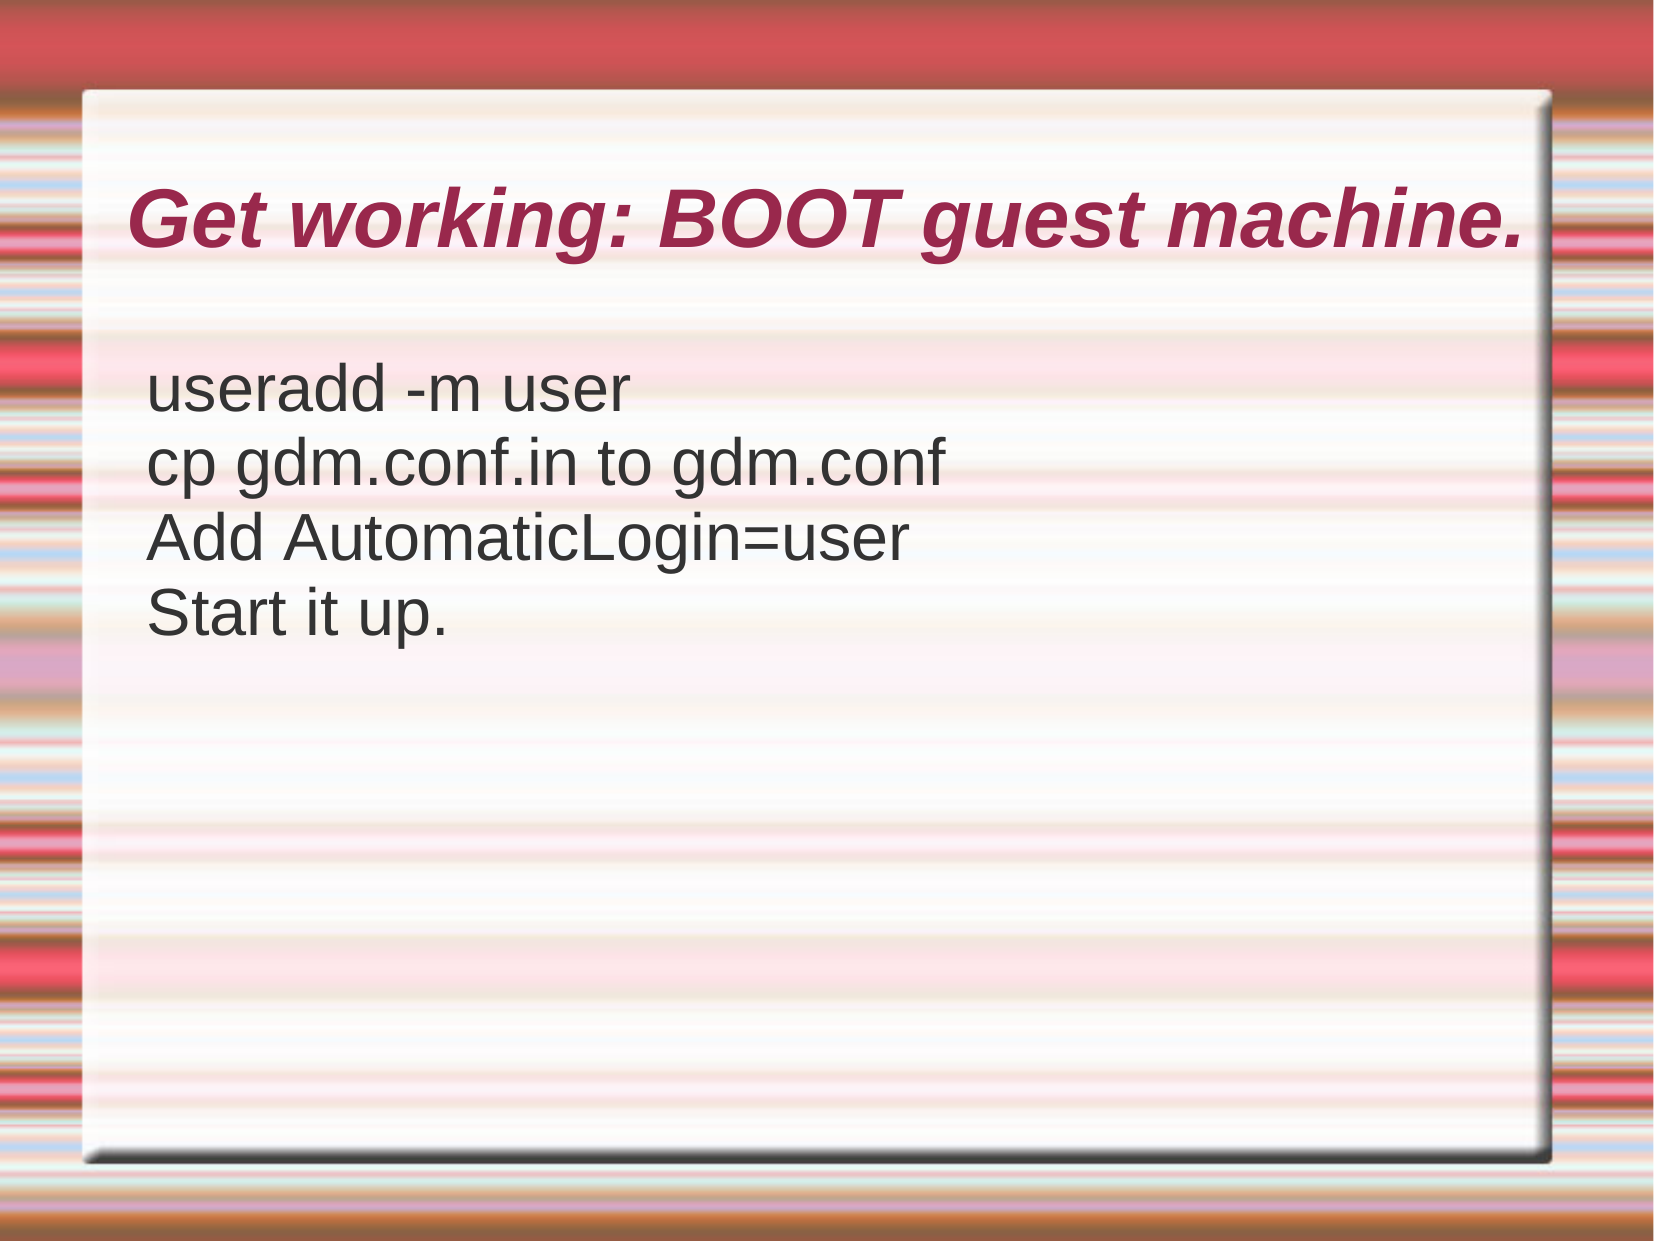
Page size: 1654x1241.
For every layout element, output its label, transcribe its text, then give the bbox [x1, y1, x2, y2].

title Get working: BOOT guest machine. [121, 114, 1534, 322]
list useradd -m user cp gdm.conf.in to gdm.conf Add AutomaticLogin=user Start it up. [134, 350, 1516, 1133]
picture [0, 0, 1654, 1241]
